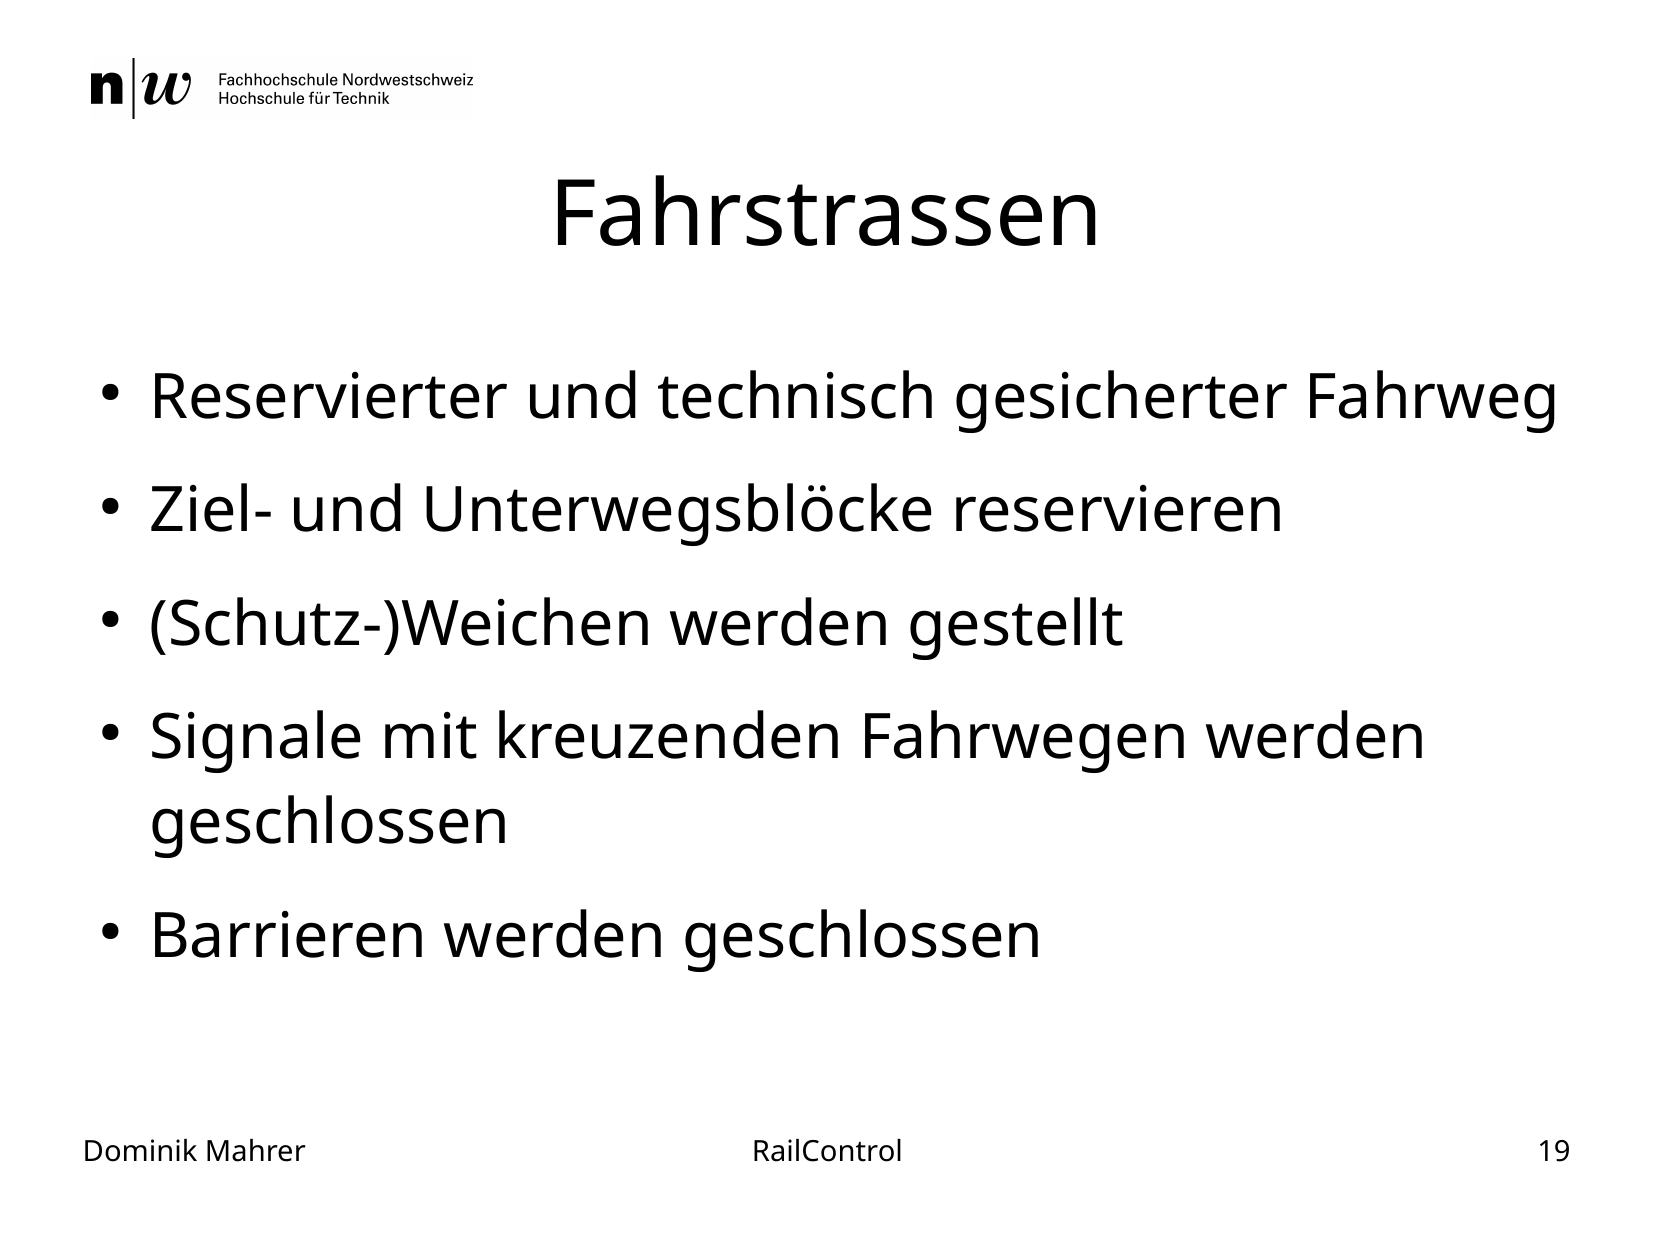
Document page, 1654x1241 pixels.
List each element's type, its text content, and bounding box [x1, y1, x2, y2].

title Fahrstrassen [82, 153, 1571, 267]
picture [91, 58, 473, 119]
list Reservierter und technisch gesicherter Fahrweg Ziel- und Unterwegsblöcke reservieren (Schutz-)Weichen werden gestellt Signale mit kreuzenden Fahrwegen werden geschlossen Barrieren werden geschlossen [82, 351, 1571, 1063]
